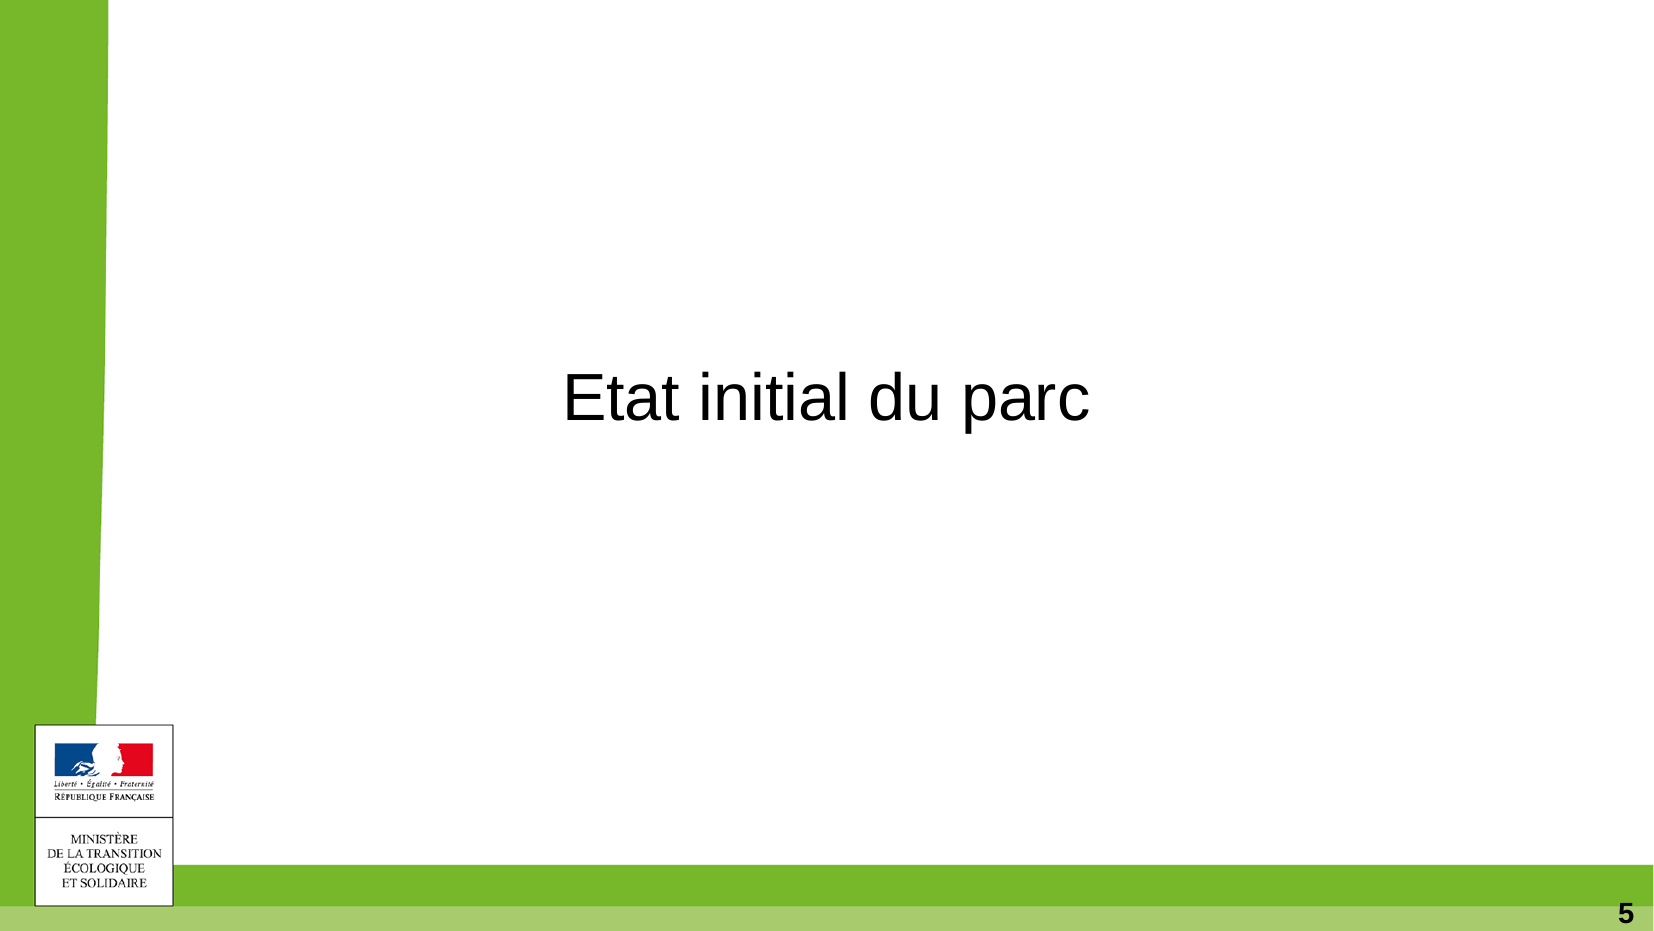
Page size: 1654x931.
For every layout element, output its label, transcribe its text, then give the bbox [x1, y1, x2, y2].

picture [0, 0, 1654, 931]
subtitle Etat initial du parc [82, 37, 1571, 758]
